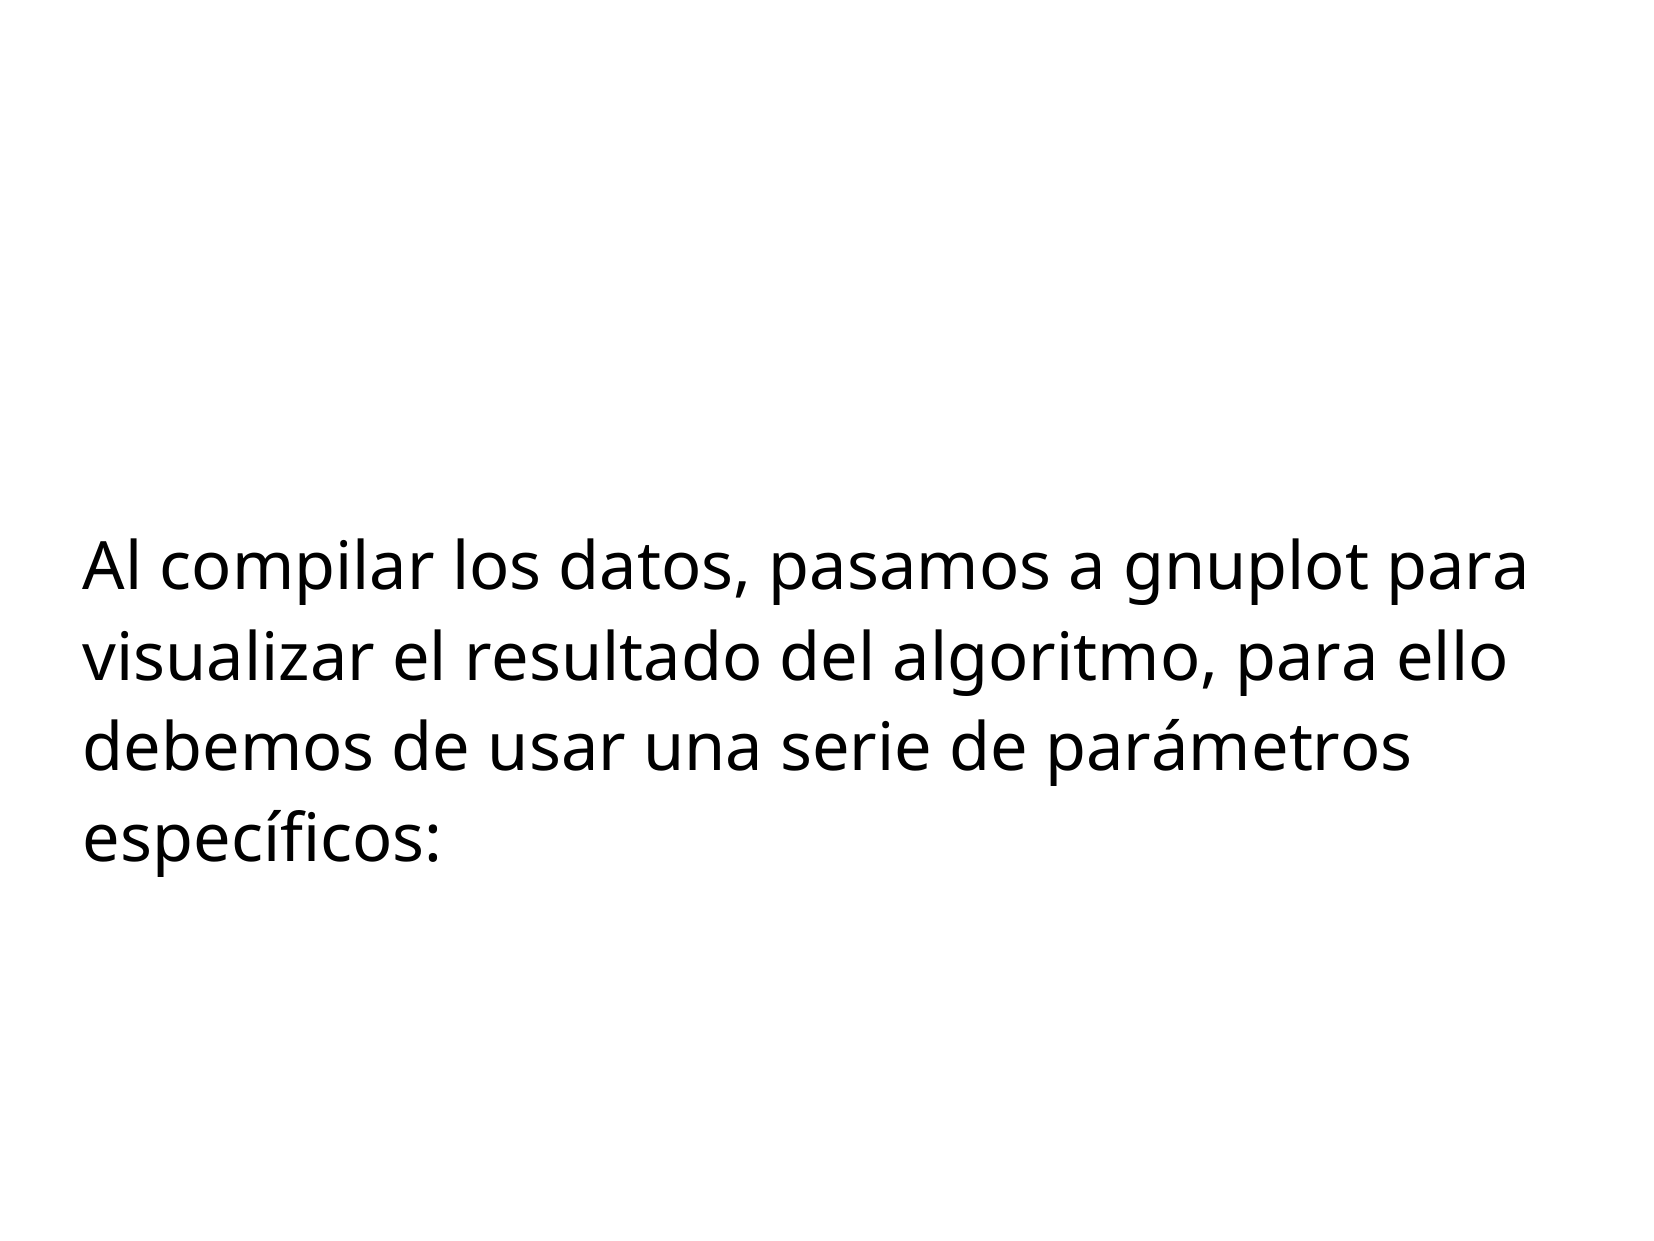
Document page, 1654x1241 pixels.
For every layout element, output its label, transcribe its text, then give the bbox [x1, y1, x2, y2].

subtitle Al compilar los datos, pasamos a gnuplot para visualizar el resultado del algoritmo, para ello debemos de usar una serie de parámetros específicos: [82, 290, 1571, 1109]
